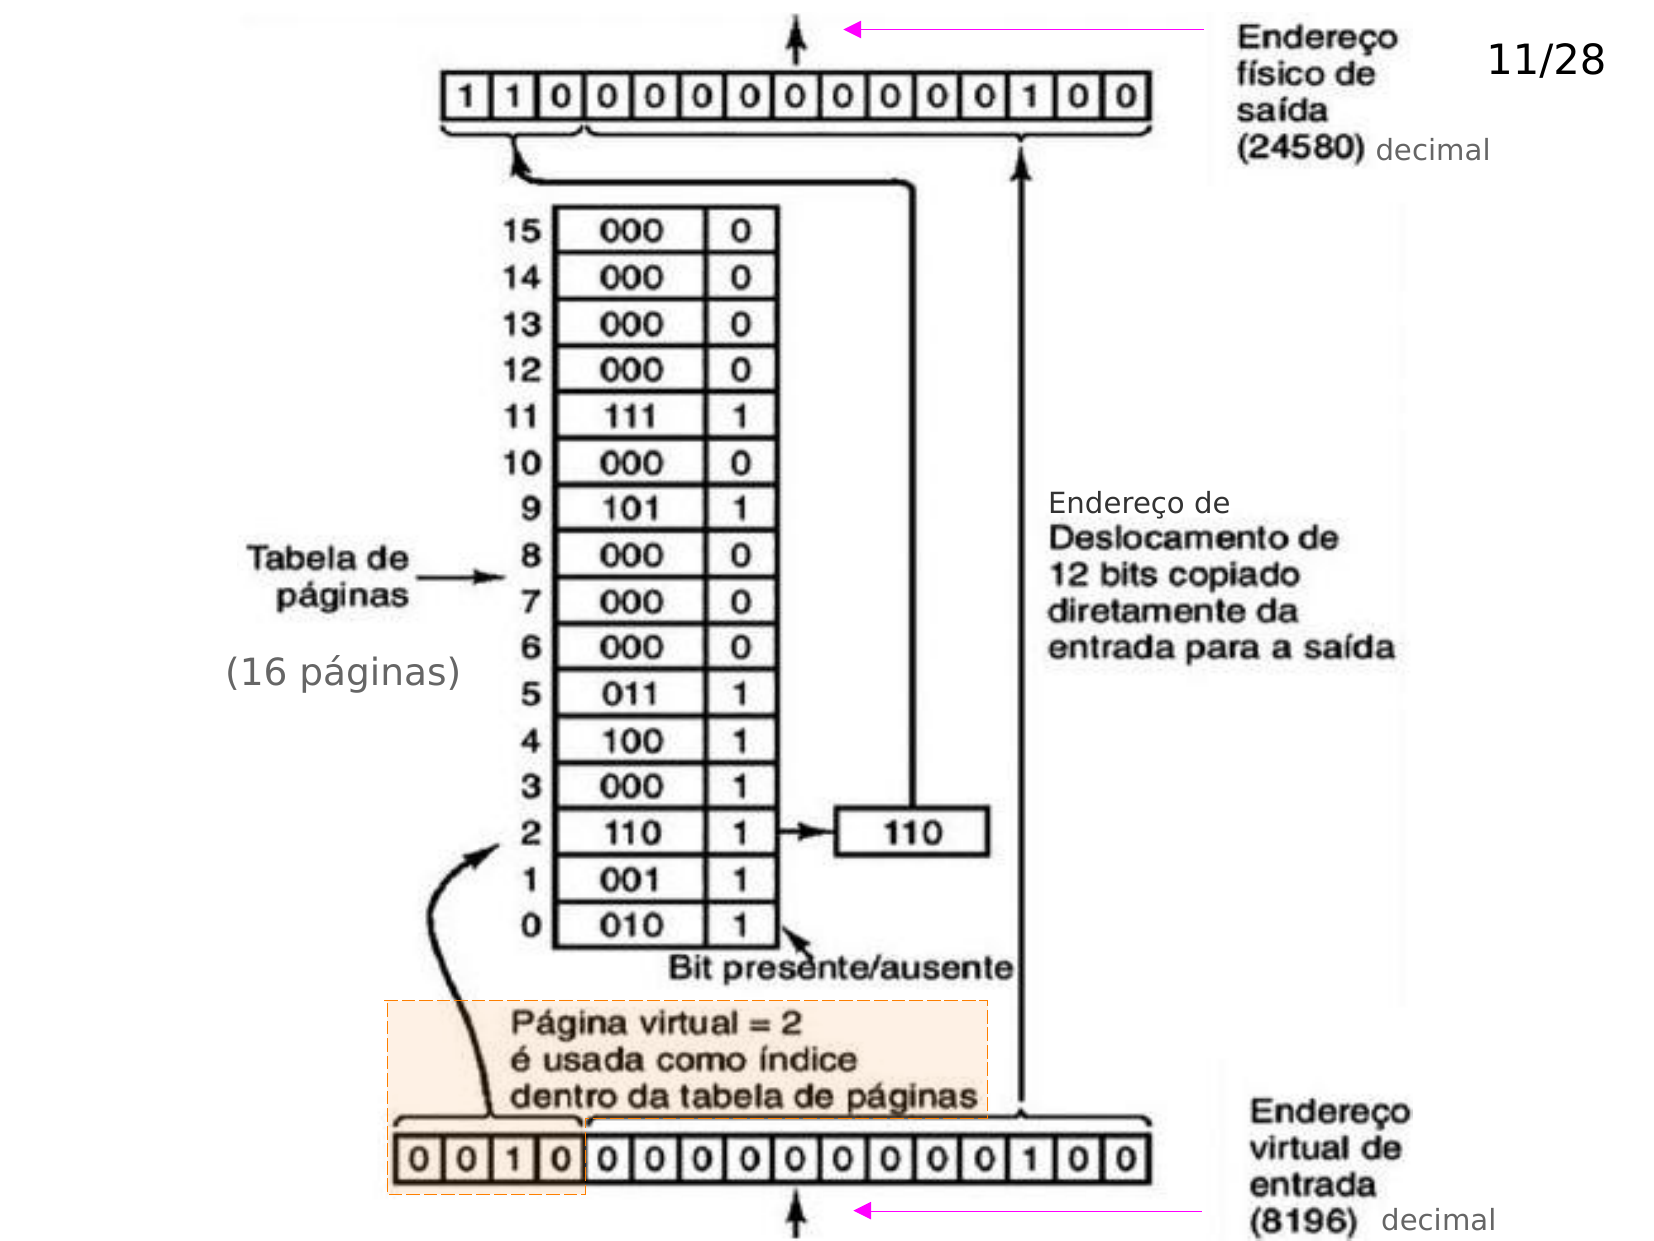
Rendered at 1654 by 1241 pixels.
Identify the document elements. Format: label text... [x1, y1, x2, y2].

text_box [384, 1000, 988, 1195]
text_box (16 páginas) [210, 643, 481, 745]
picture [237, 12, 1413, 1241]
text_box Endereço de [1033, 478, 1327, 528]
text_box decimal [1360, 125, 1506, 175]
text_box decimal [1366, 1195, 1512, 1241]
